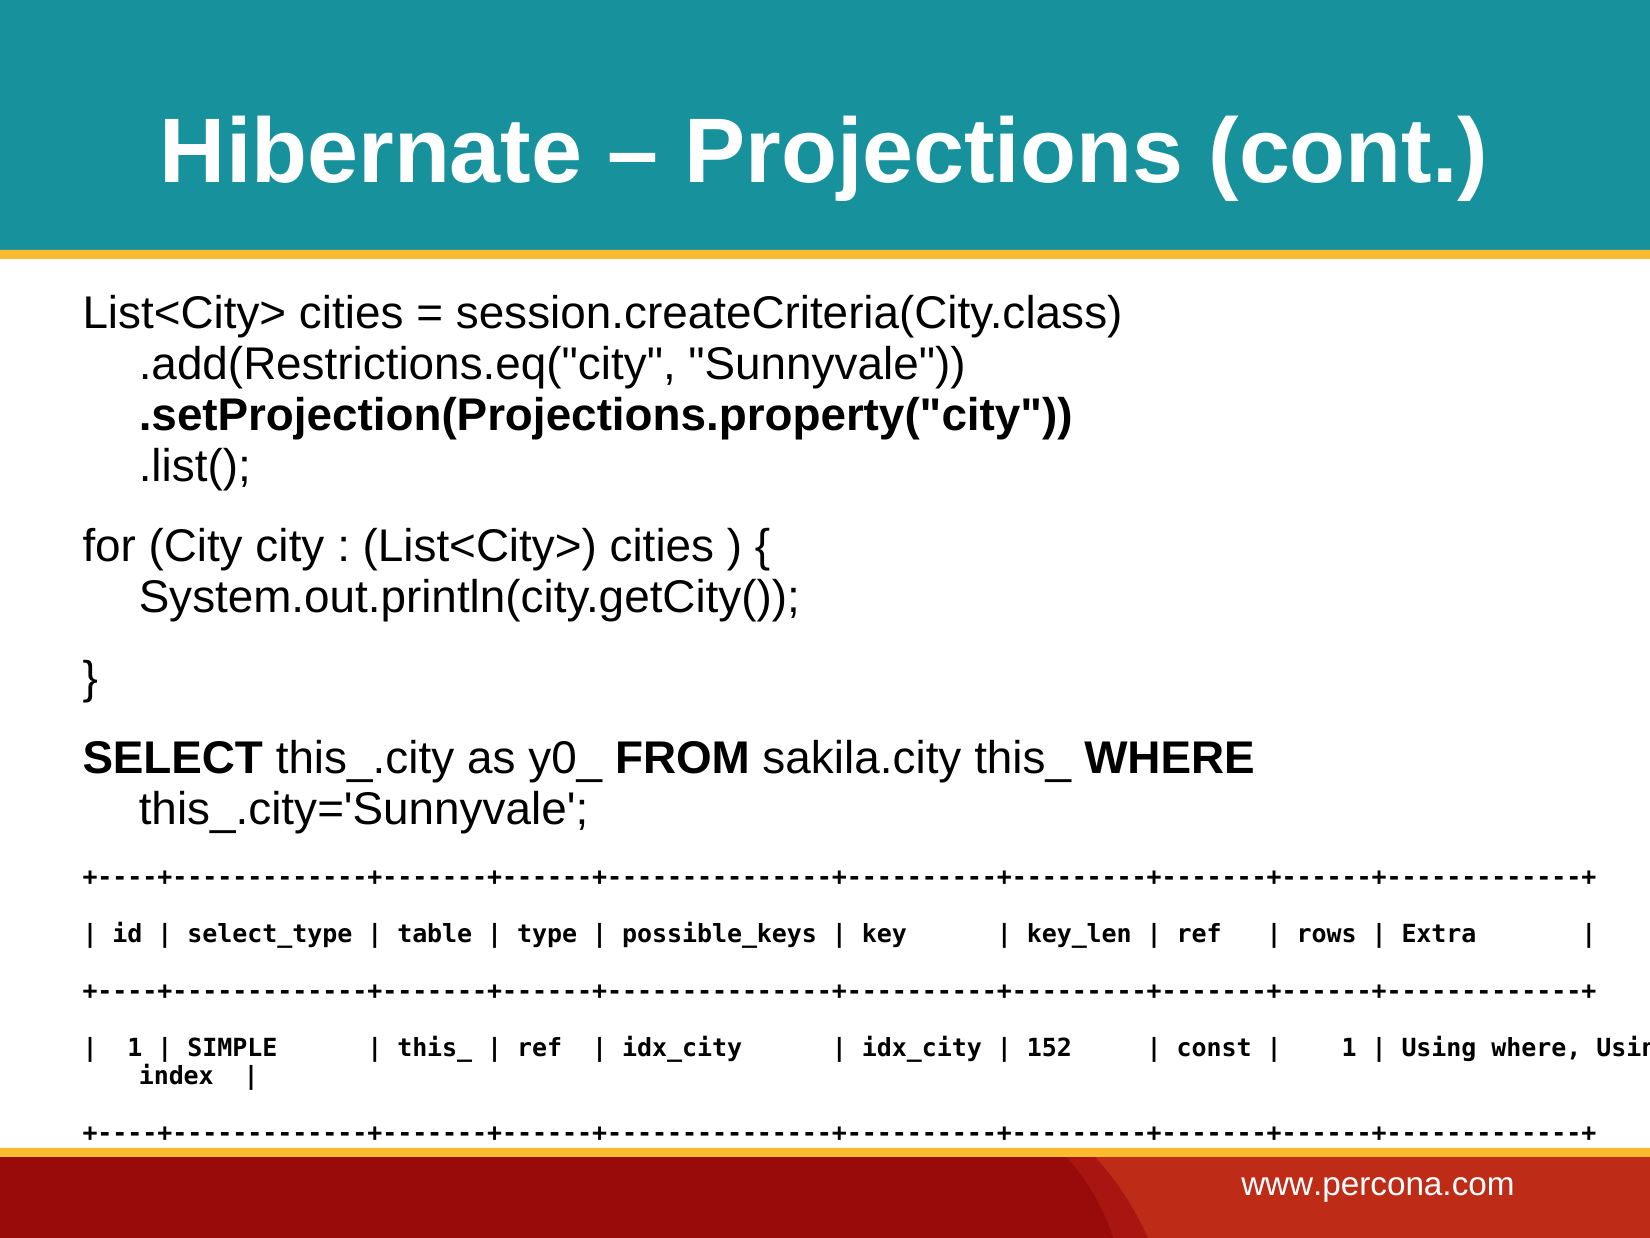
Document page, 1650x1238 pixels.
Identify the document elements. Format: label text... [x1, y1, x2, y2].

text_box [0, 0, 1650, 1238]
list List<City> cities = session.createCriteria(City.class) .add(Restrictions.eq("city", "Sunnyvale")) .setProjection(Projections.property("city")) .list(); for (City city : (List<City>) cities ) { System.out.println(city.getCity()); } SELECT this_.city as y0_ FROM sakila.city this_ WHERE this_.city='Sunnyvale'; +----+-------------+-------+------+---------------+----------+---------+-------+------+-------------+ | id | select_type | table | type | possible_keys | key | key_len | ref | rows | Extra | +----+-------------+-------+------+---------------+----------+---------+-------+------+-------------+ | 1 | SIMPLE | this_ | ref | idx_city | idx_city | 152 | const | 1 | Using where, Using index | +----+-------------+-------+------+---------------+----------+---------+-------+------+-------------+ [82, 287, 1650, 1236]
title Hibernate – Projections (cont.) [82, 15, 1568, 287]
